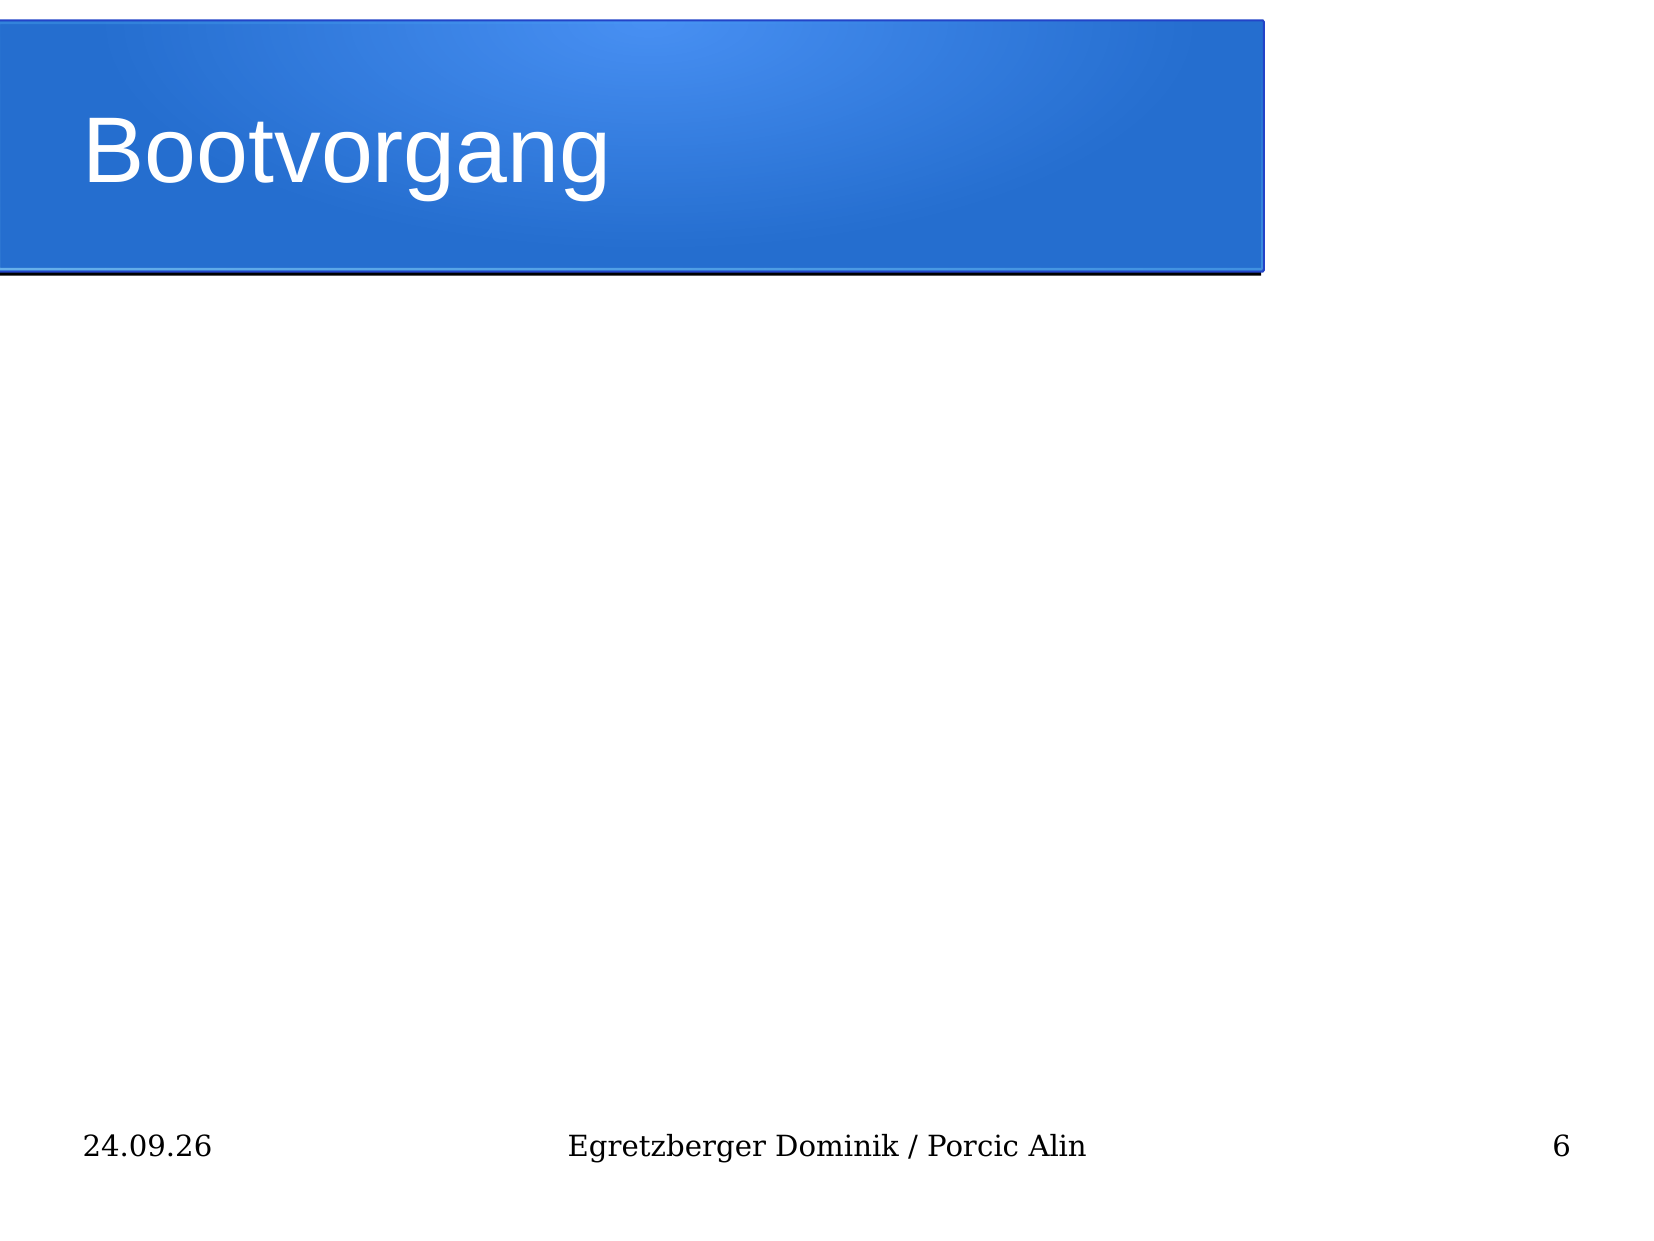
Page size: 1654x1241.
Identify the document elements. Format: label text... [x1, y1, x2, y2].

title Bootvorgang [82, 47, 1235, 252]
